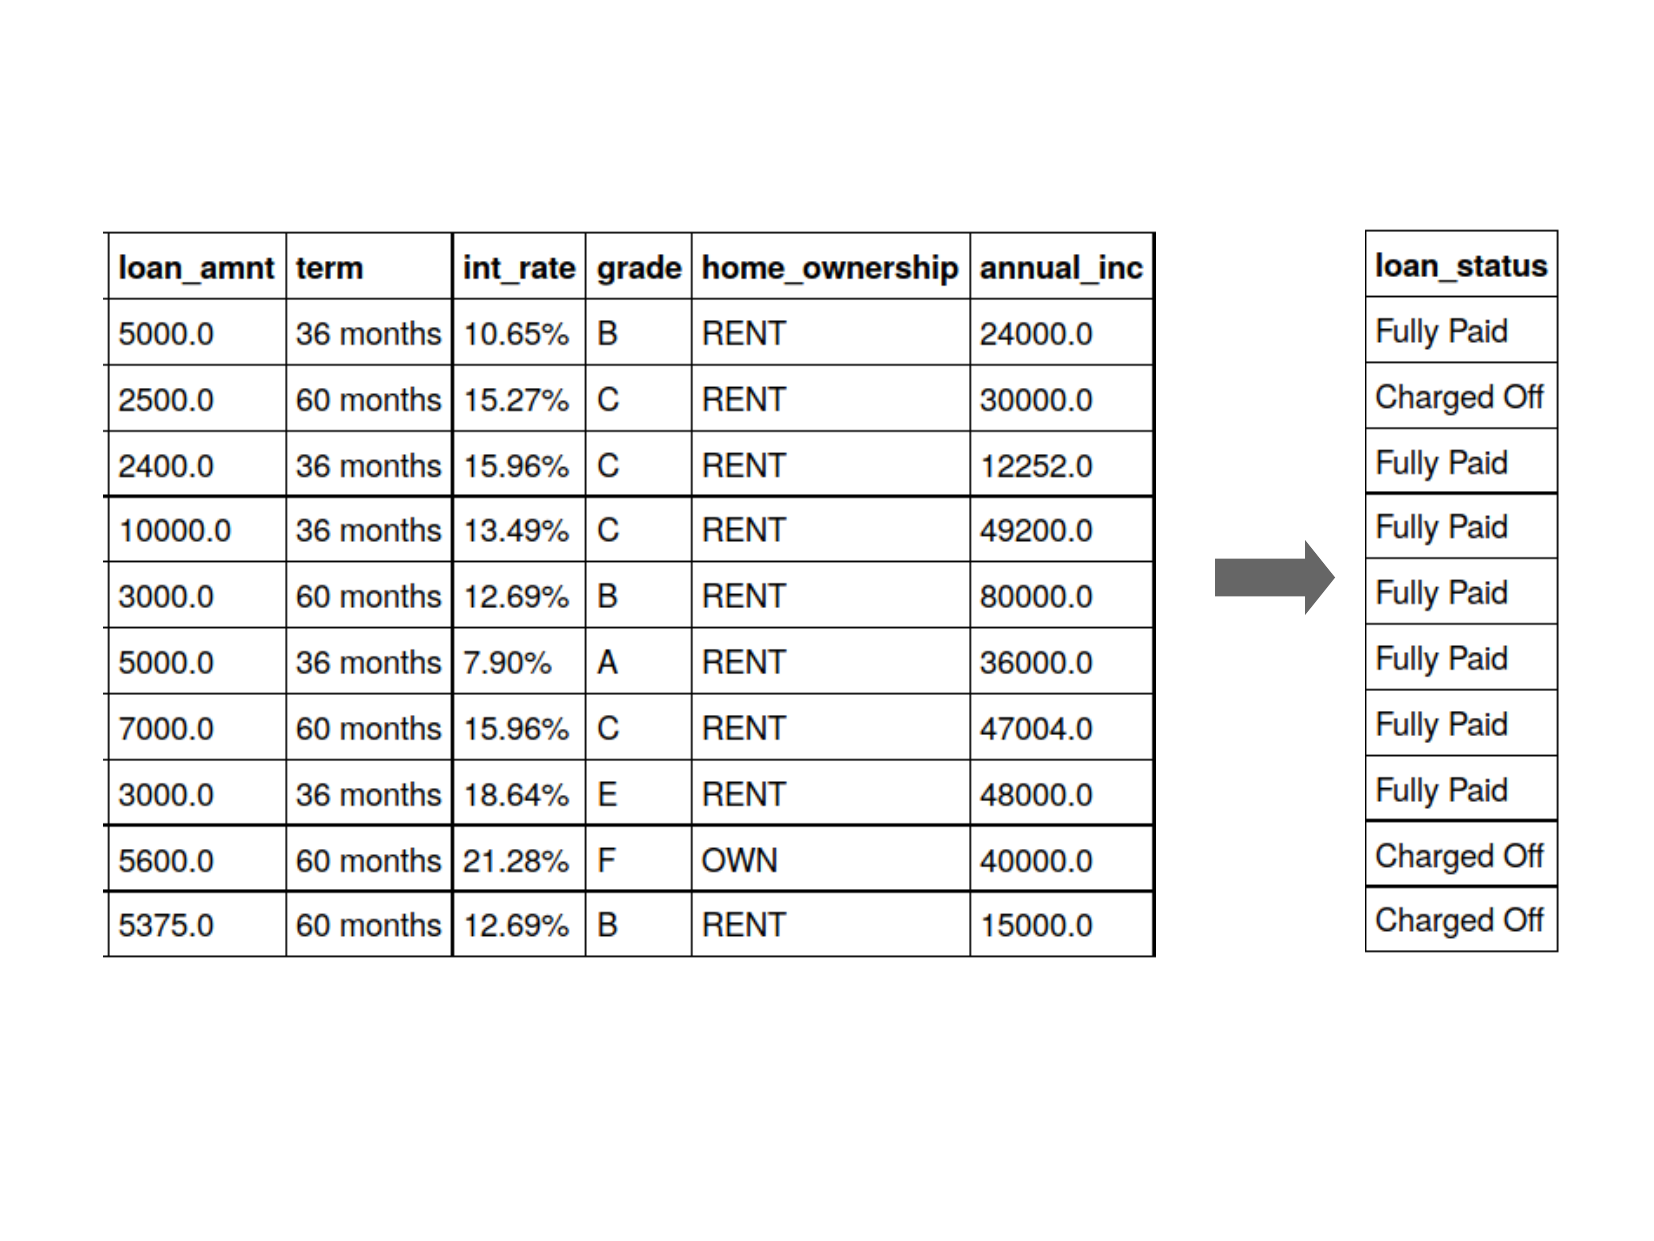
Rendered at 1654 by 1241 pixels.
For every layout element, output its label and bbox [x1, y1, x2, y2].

picture [103, 220, 1156, 976]
picture [1365, 225, 1571, 956]
text_box [1215, 540, 1336, 616]
